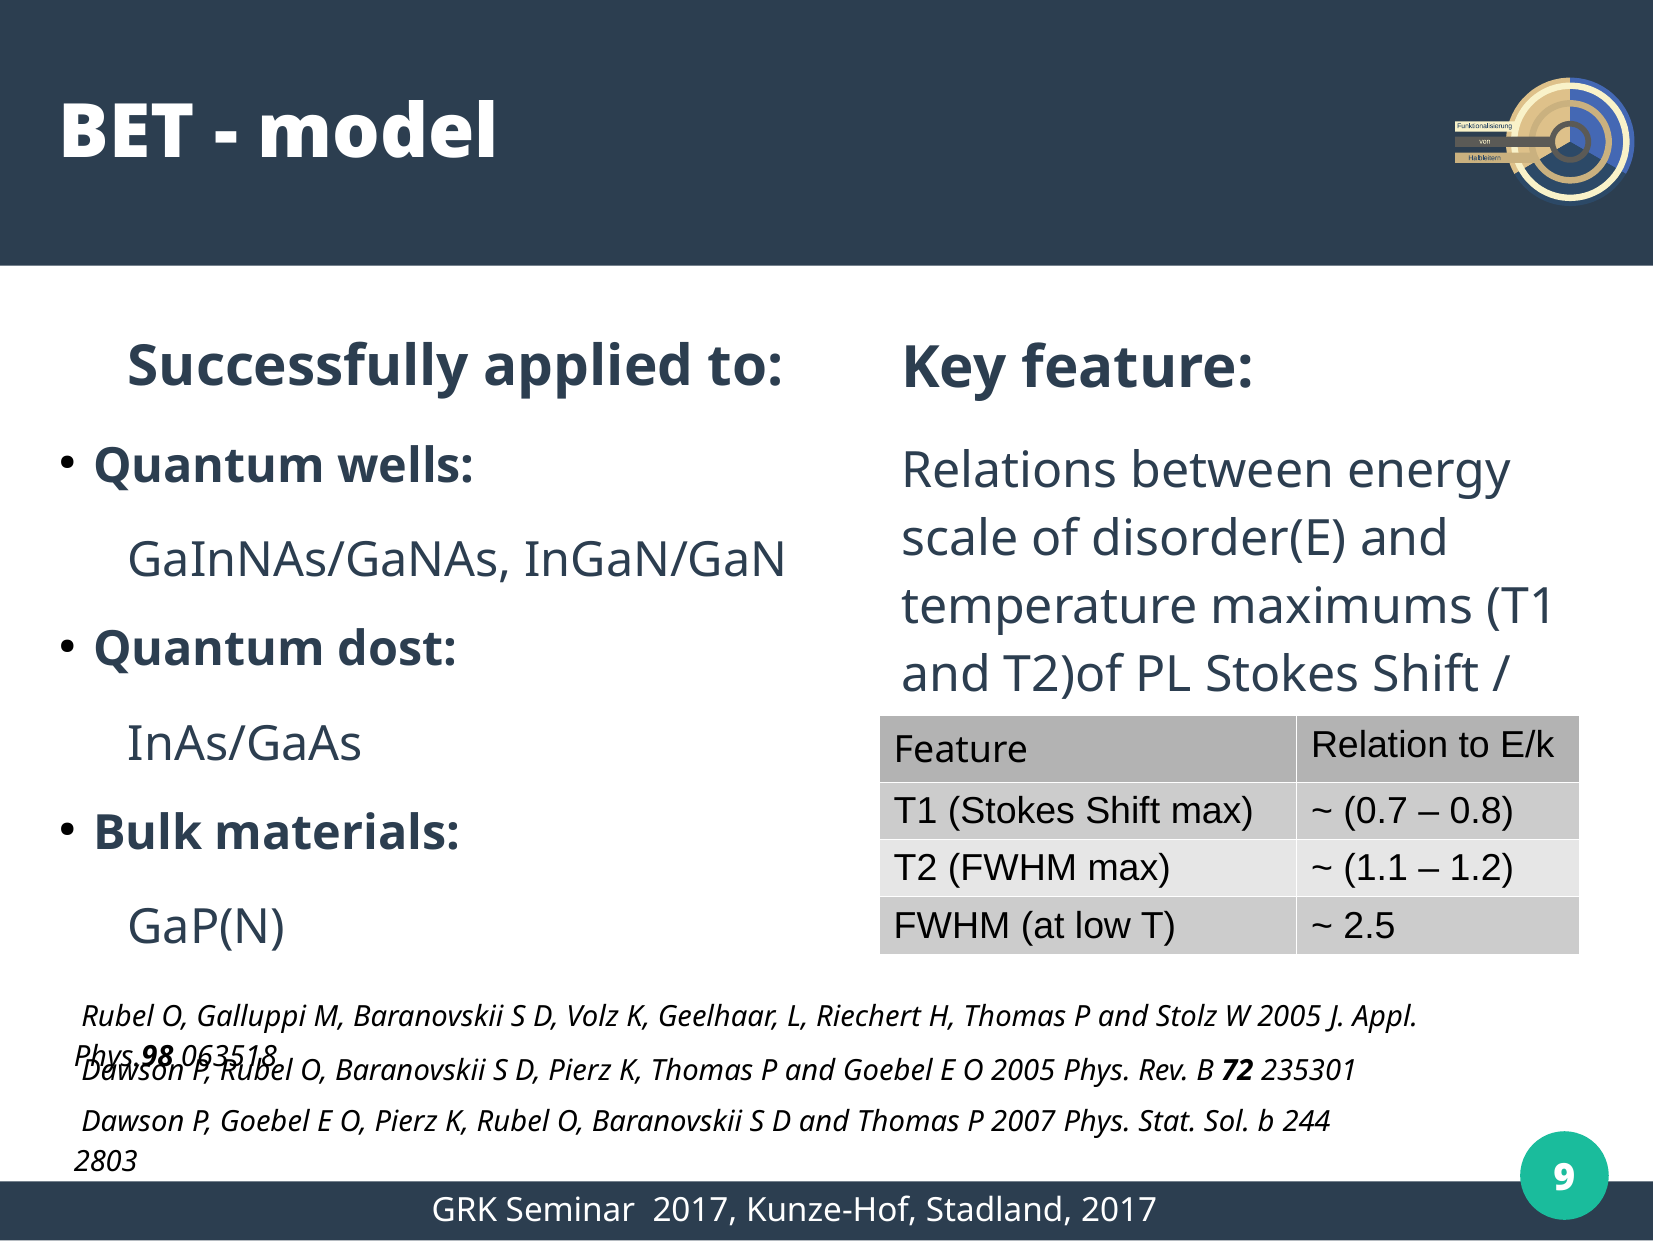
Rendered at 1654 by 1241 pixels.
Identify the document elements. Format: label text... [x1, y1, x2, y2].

text_box Rubel O, Galluppi M, Baranovskii S D, Volz K, Geelhaar, L, Riechert H, Thomas P and Stolz W 2005 J. Appl. Phys.98 063518 [58, 987, 1531, 1039]
list Successfully applied to: Quantum wells: GaInNAs/GaNAs, InGaN/GaN Quantum dost: InAs/GaAs Bulk materials: GaP(N) [58, 324, 794, 987]
text_box Dawson P, Goebel E O, Pierz K, Rubel O, Baranovskii S D and Thomas P 2007 Phys. Stat. Sol. b 244 2803 [58, 1092, 1394, 1145]
title BET - model [58, 49, 1594, 207]
table_header Feature [880, 716, 1296, 782]
table_cell ~ (1.1 – 1.2) [1297, 840, 1579, 896]
table_cell T1 (Stokes Shift max) [880, 783, 1296, 839]
table_header Relation to E/k [1297, 716, 1579, 782]
table_cell T2 (FWHM max) [880, 840, 1296, 896]
text_box GRK Seminar 2017, Kunze-Hof, Stadland, 2017 [135, 1178, 1456, 1241]
text_box Dawson P, Rubel O, Baranovskii S D, Pierz K, Thomas P and Goebel E O 2005 Phys. Rev. B 72 235301 [58, 1041, 1484, 1093]
table_cell ~ 2.5 [1297, 897, 1579, 954]
table_cell FWHM (at low T) [880, 897, 1296, 954]
list Key feature: Relations between energy scale of disorder(E) and temperature maximums (T1 and T2)of PL Stokes Shift / FWHM. [830, 324, 1565, 1093]
table_cell ~ (0.7 – 0.8) [1297, 783, 1579, 839]
picture [1455, 77, 1636, 207]
